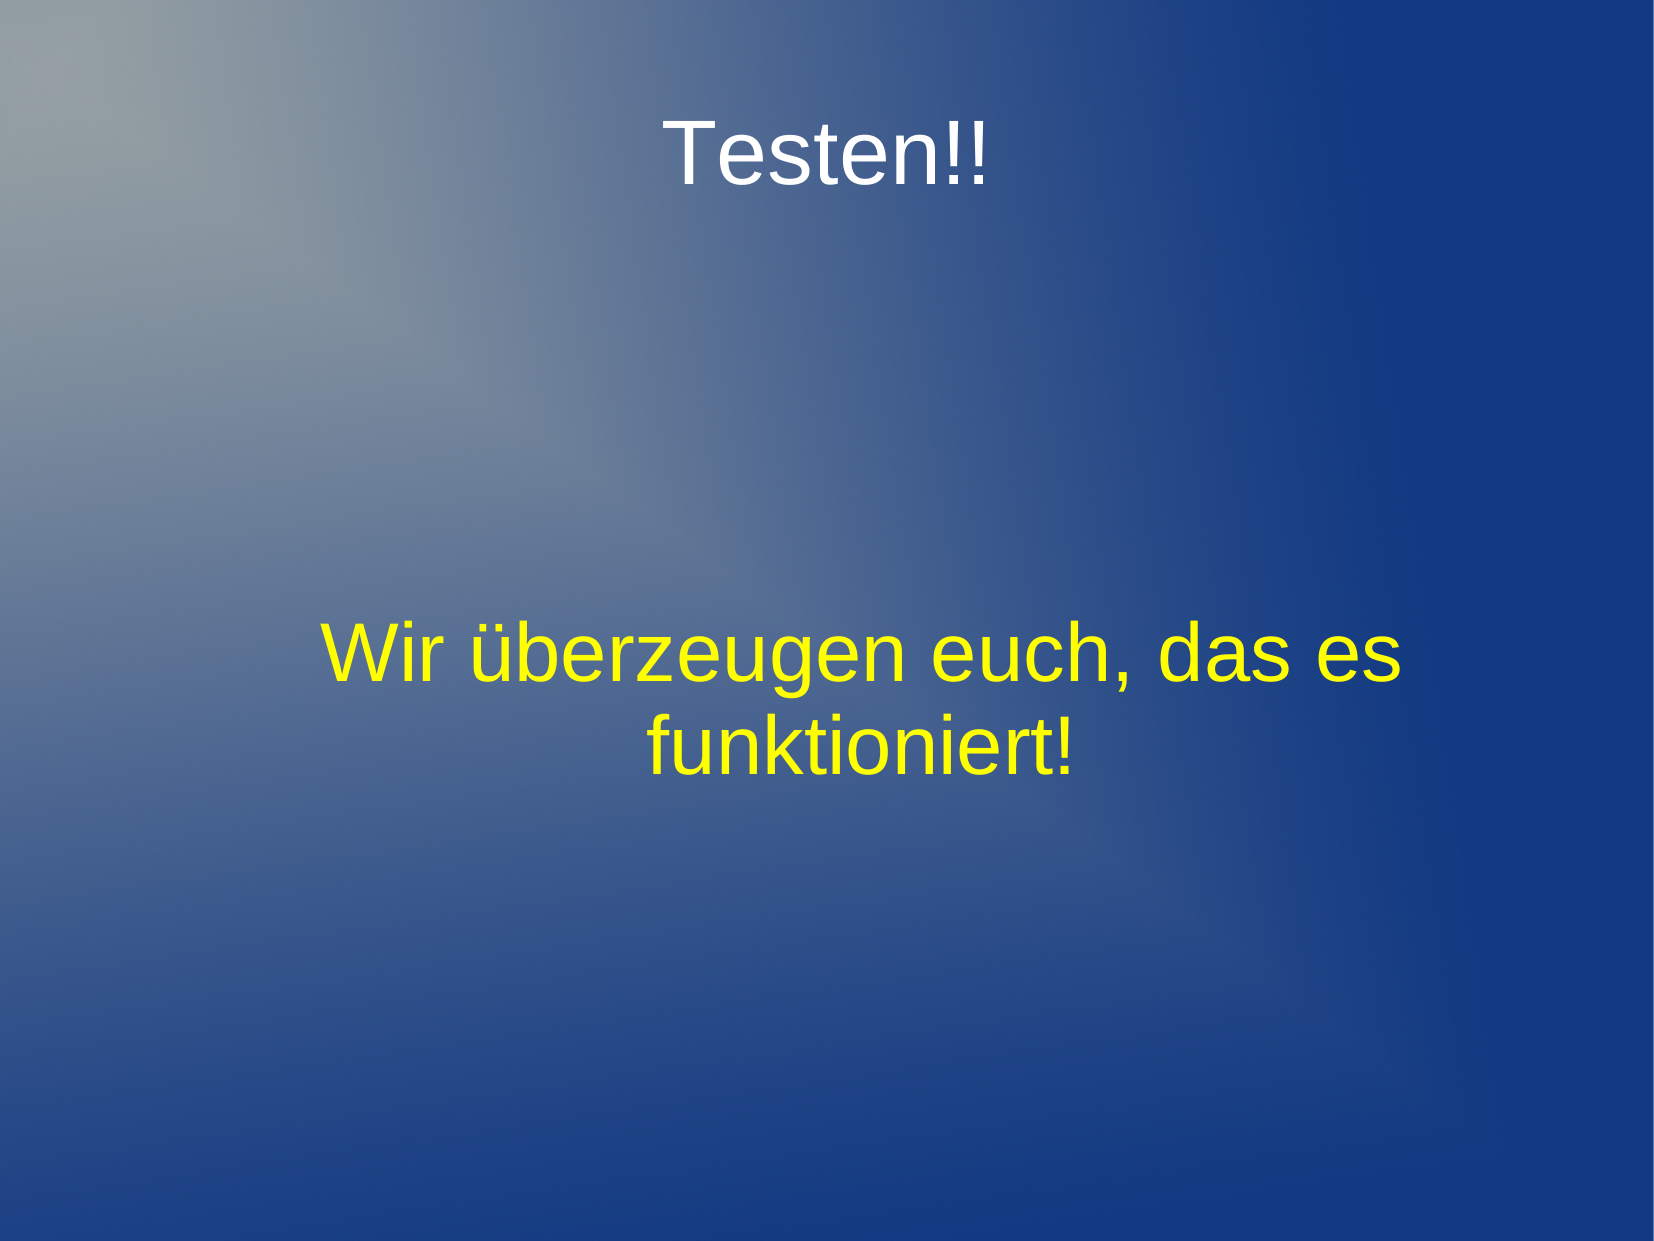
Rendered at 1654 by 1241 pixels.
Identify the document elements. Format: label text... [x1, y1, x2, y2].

list Wir überzeugen euch, das es funktioniert! [82, 290, 1571, 1109]
picture [0, 0, 1654, 1241]
title Testen!! [82, 49, 1571, 257]
